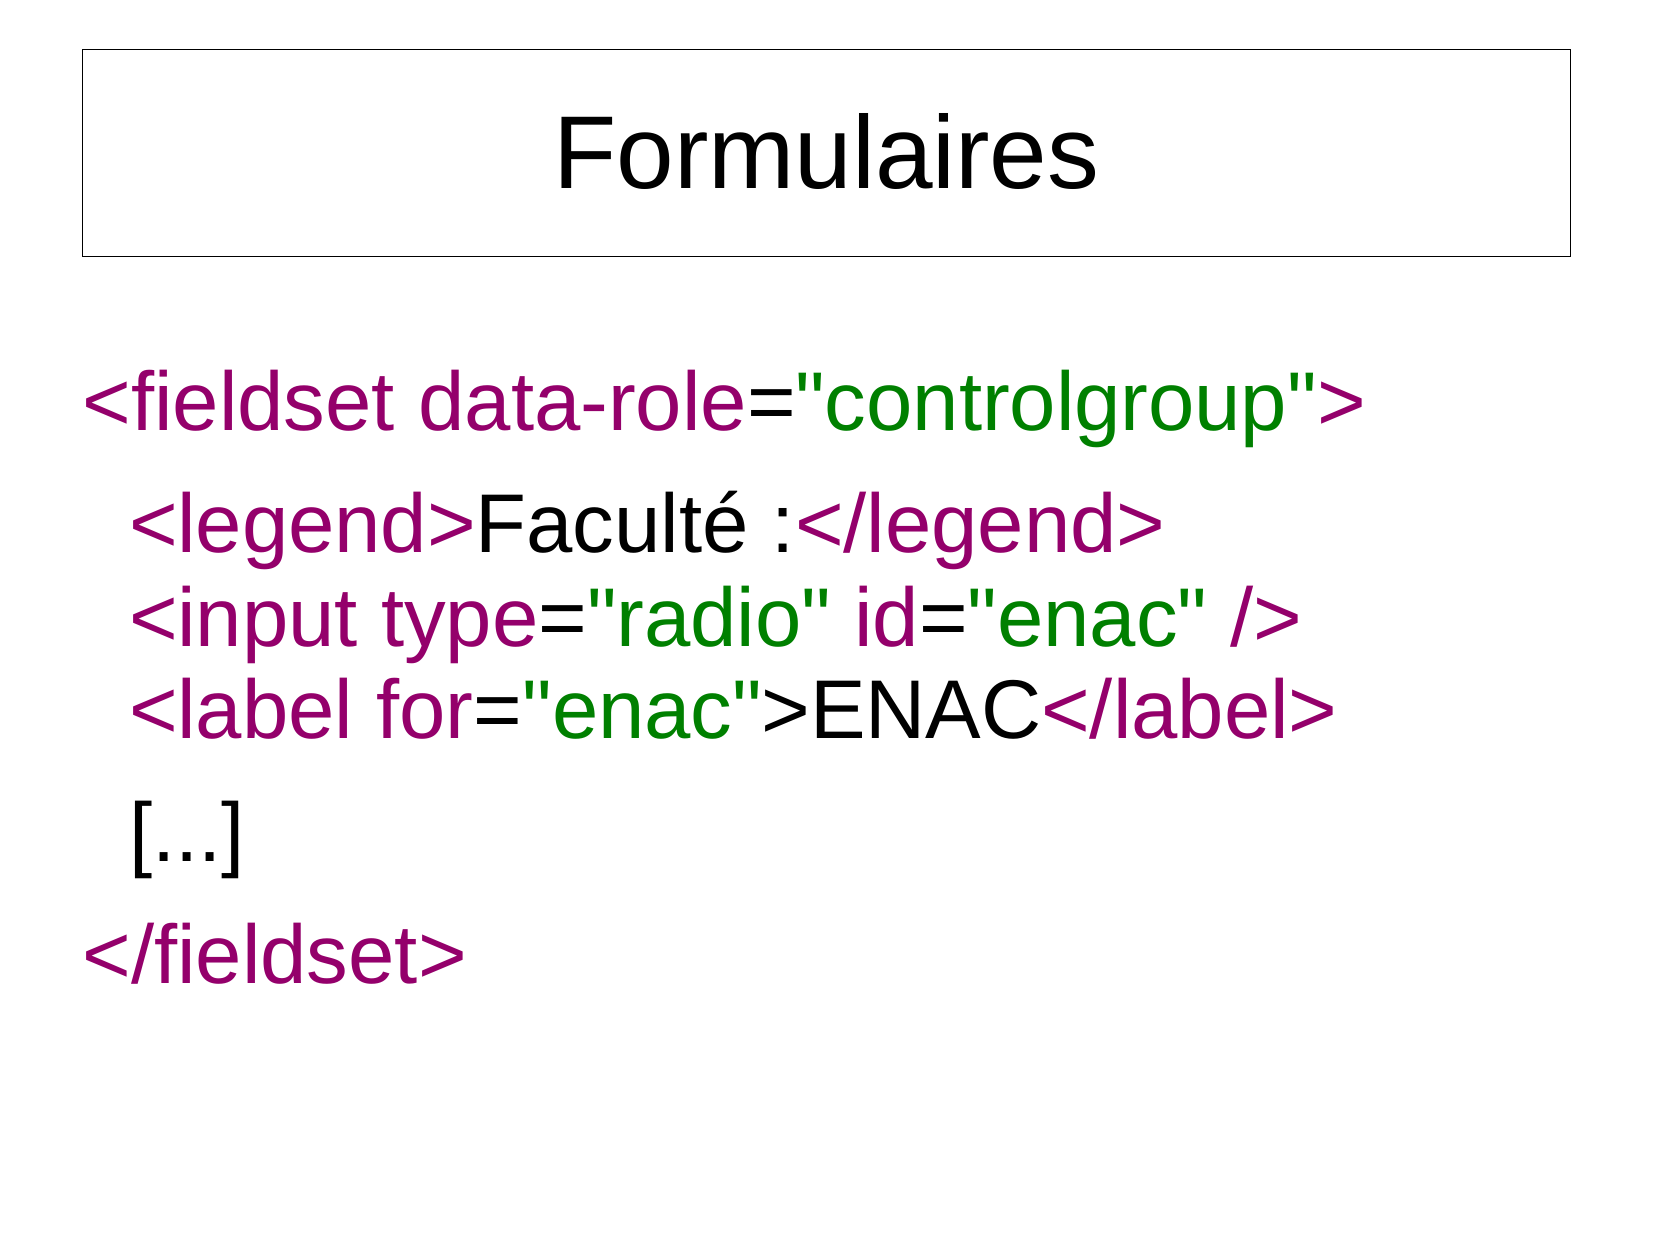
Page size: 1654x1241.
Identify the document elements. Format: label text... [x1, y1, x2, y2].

title Formulaires [82, 49, 1571, 257]
list <fieldset data-role="controlgroup"> <legend>Faculté :</legend> <input type="radio" id="enac" /> <label for="enac">ENAC</label> [...] </fieldset> [82, 355, 1571, 1174]
